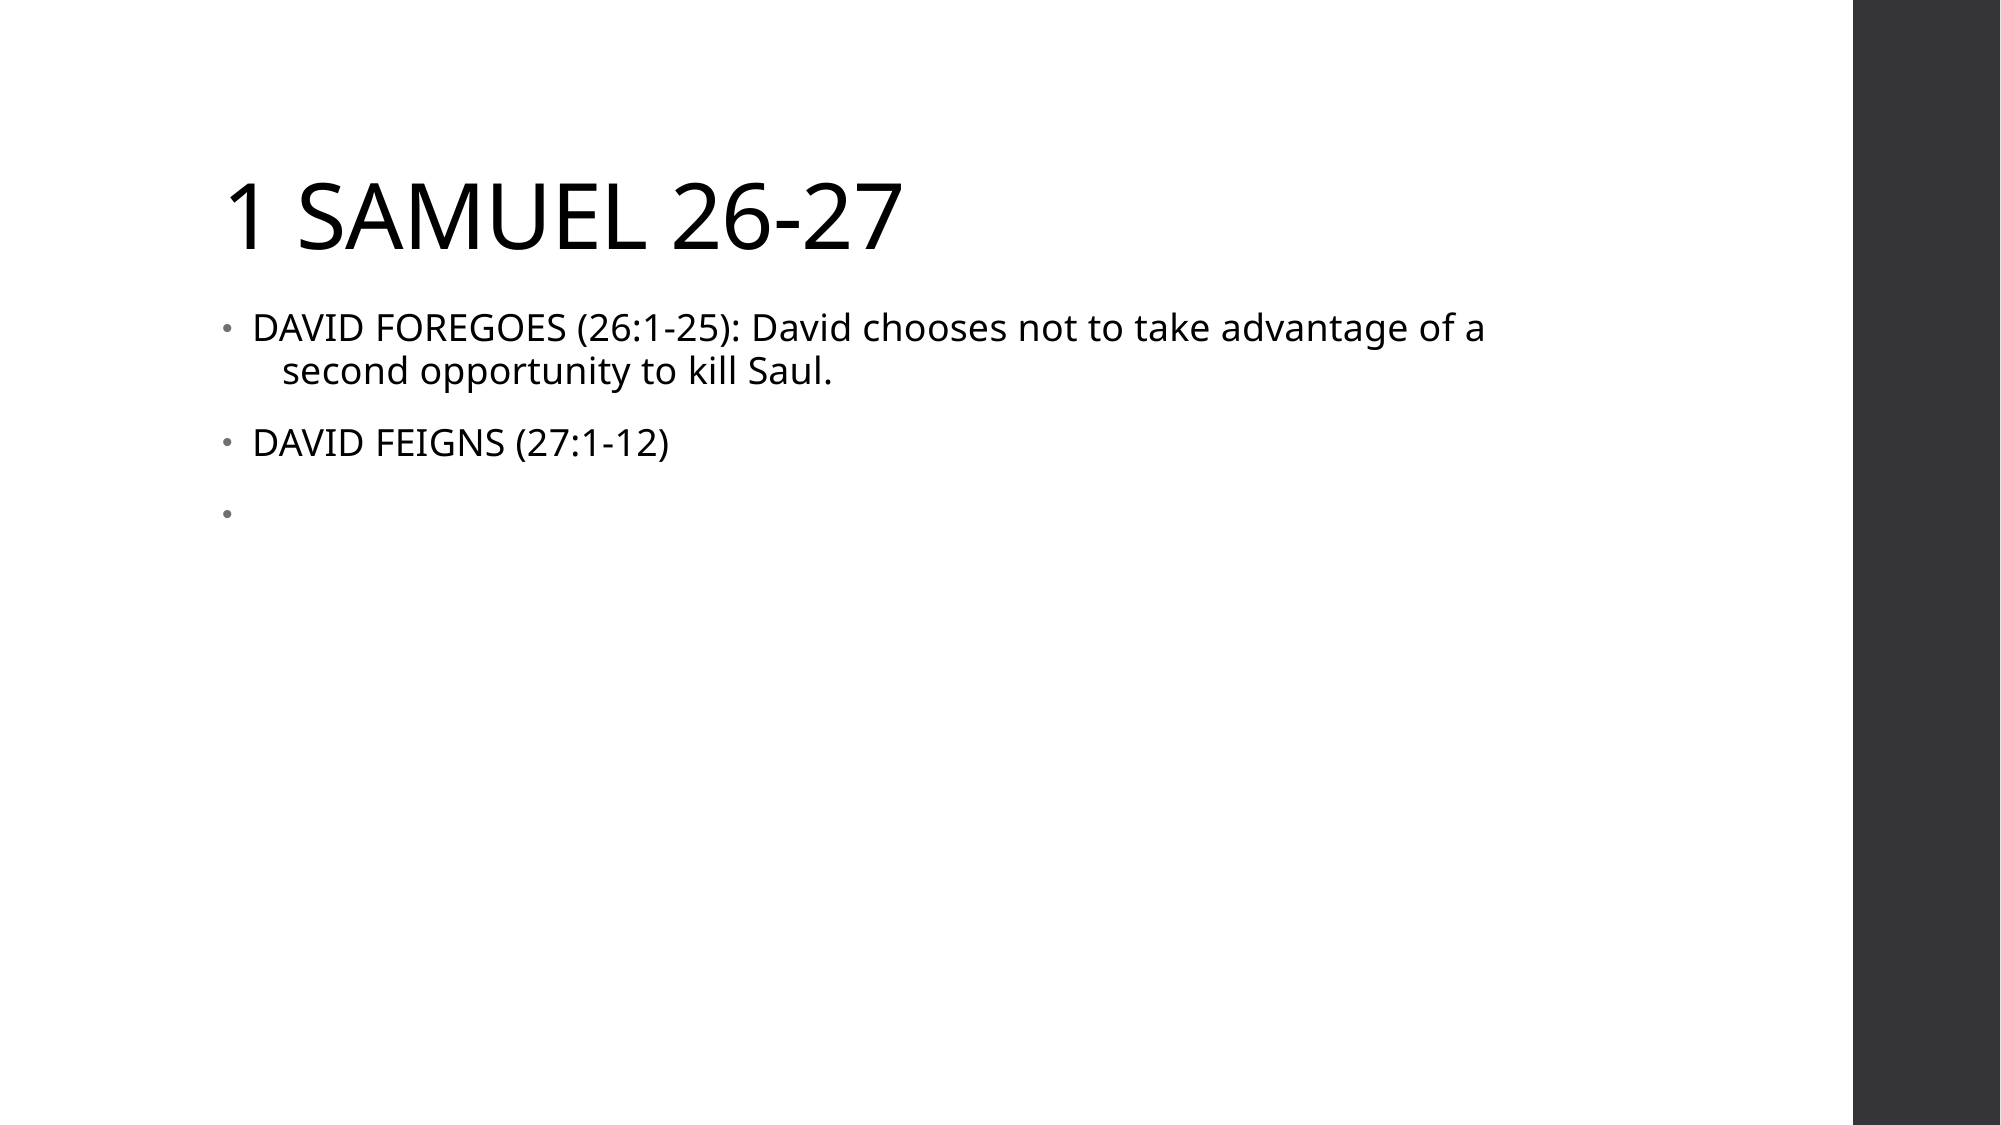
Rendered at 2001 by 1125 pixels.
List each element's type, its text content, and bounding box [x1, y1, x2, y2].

title 1 SAMUEL 26-27 [206, 60, 1797, 278]
list DAVID FOREGOES (26:1-25): David chooses not to take advantage of a second opportunity to kill Saul. DAVID FEIGNS (27:1-12) [206, 299, 1617, 1014]
